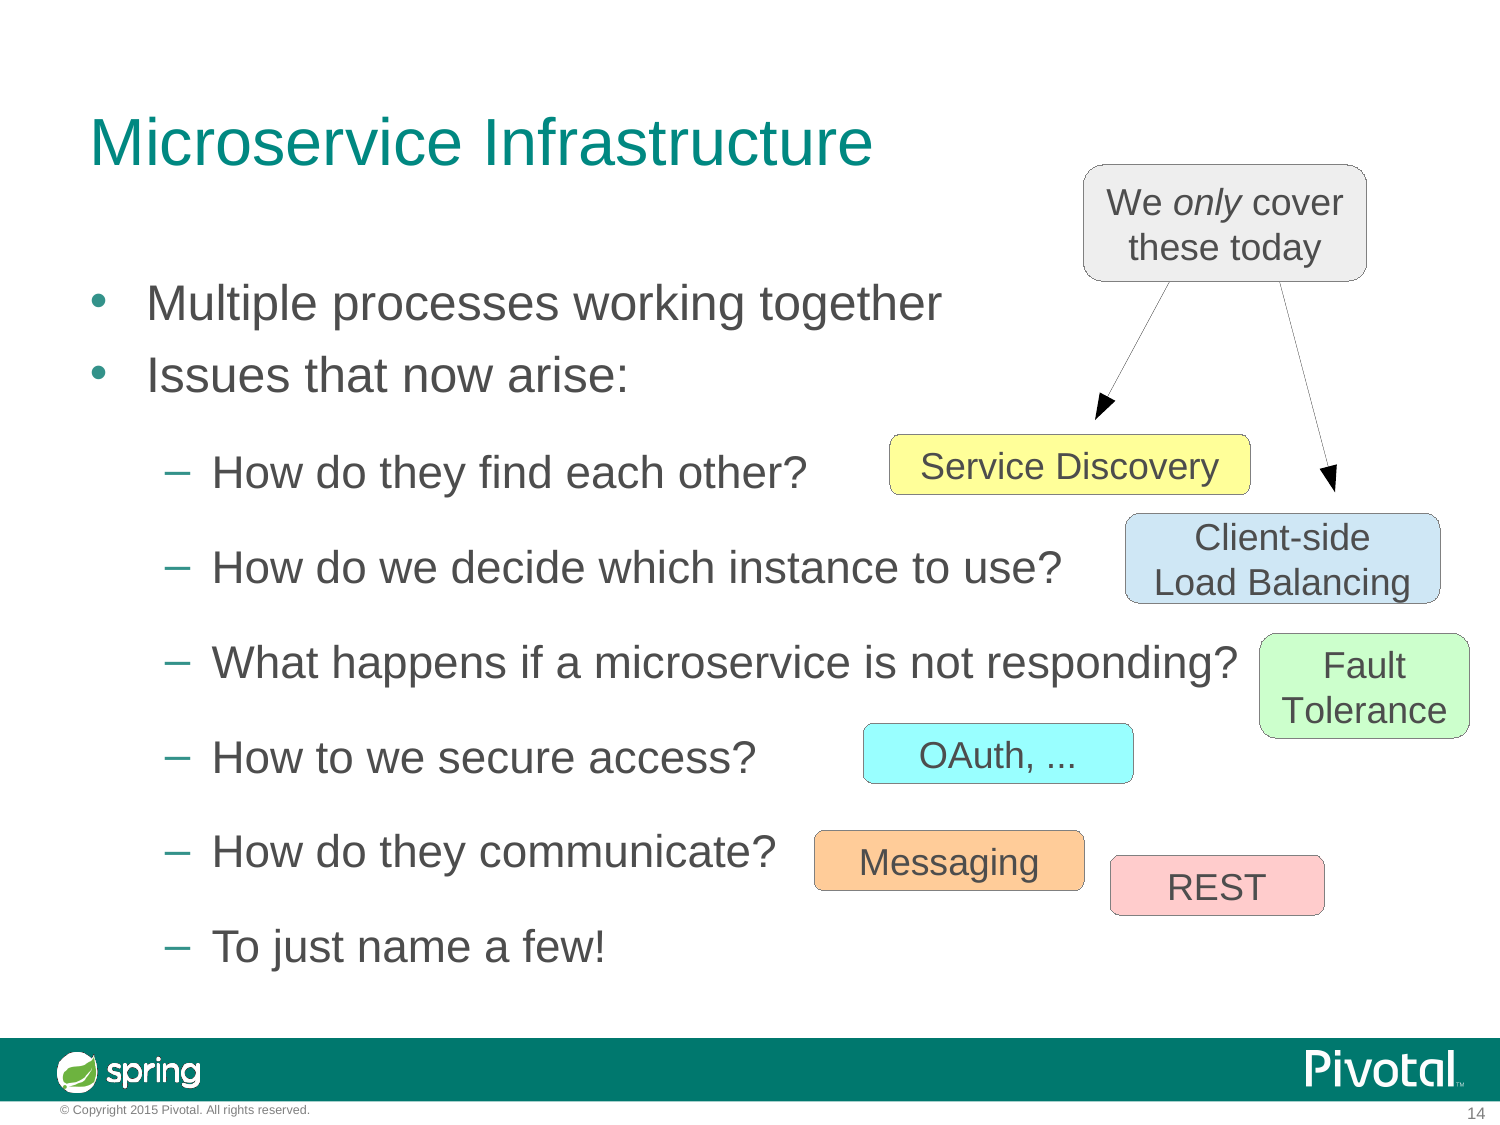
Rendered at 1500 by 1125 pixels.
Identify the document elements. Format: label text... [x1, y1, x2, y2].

list Multiple processes working together Issues that now arise: How do they find each other? How do we decide which instance to use? What happens if a microservice is not responding? How to we secure access? How do they communicate? To just name a few! [75, 262, 1426, 980]
title Microservice Infrastructure [75, 45, 1426, 233]
text_box REST [1110, 855, 1325, 916]
picture [32, 1041, 210, 1103]
text_box Messaging [814, 830, 1085, 891]
text_box Client-side Load Balancing [1125, 513, 1441, 604]
text_box OAuth, ... [863, 723, 1134, 784]
picture [1306, 1050, 1464, 1087]
text_box We only cover these today [1083, 164, 1367, 282]
text_box Fault Tolerance [1259, 633, 1470, 739]
text_box Service Discovery [889, 434, 1251, 495]
